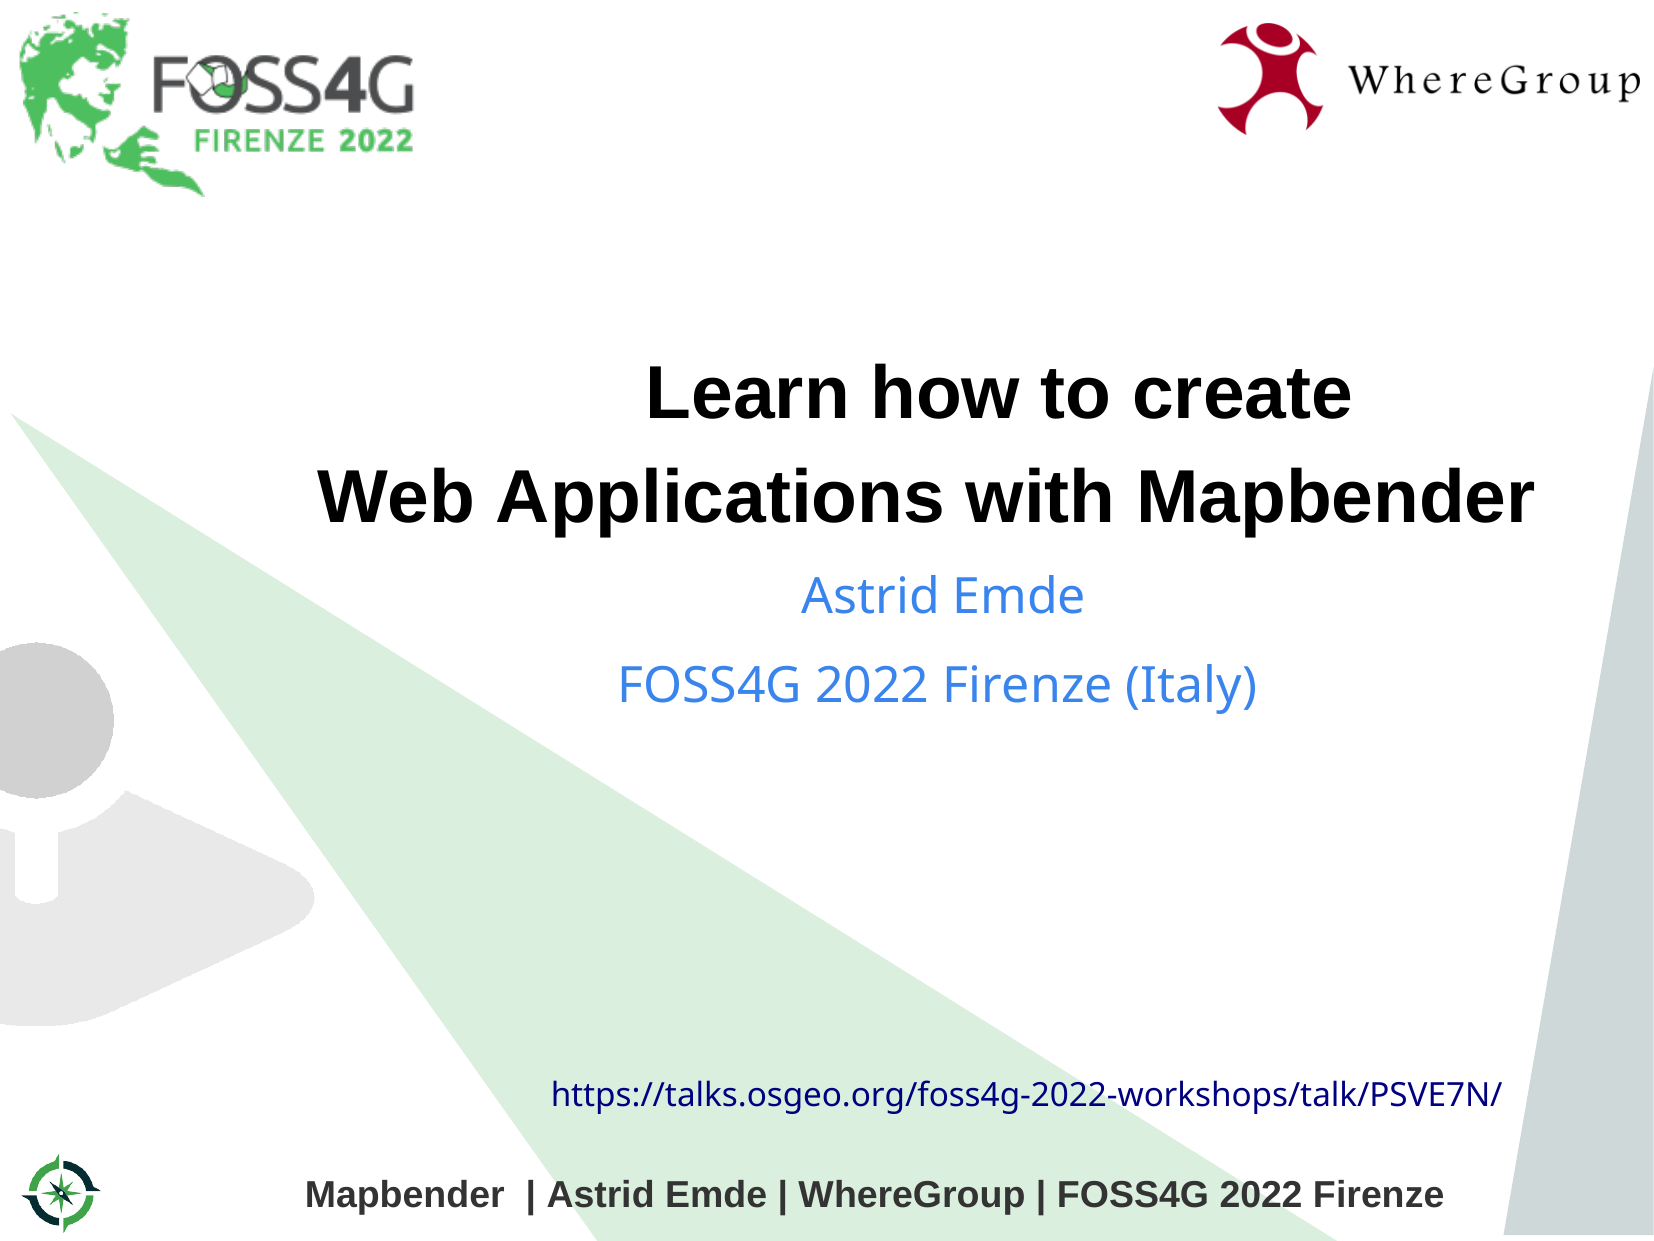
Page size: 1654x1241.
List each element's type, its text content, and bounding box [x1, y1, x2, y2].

picture [20, 1152, 102, 1234]
text_box https://talks.osgeo.org/foss4g-2022-workshops/talk/PSVE7N/ [536, 1063, 1523, 1116]
picture [0, 12, 483, 197]
picture [1217, 23, 1640, 135]
text_box Learn how to create Web Applications with Mapbender Astrid Emde FOSS4G 2022 Firenze (Italy) [238, 342, 1636, 725]
